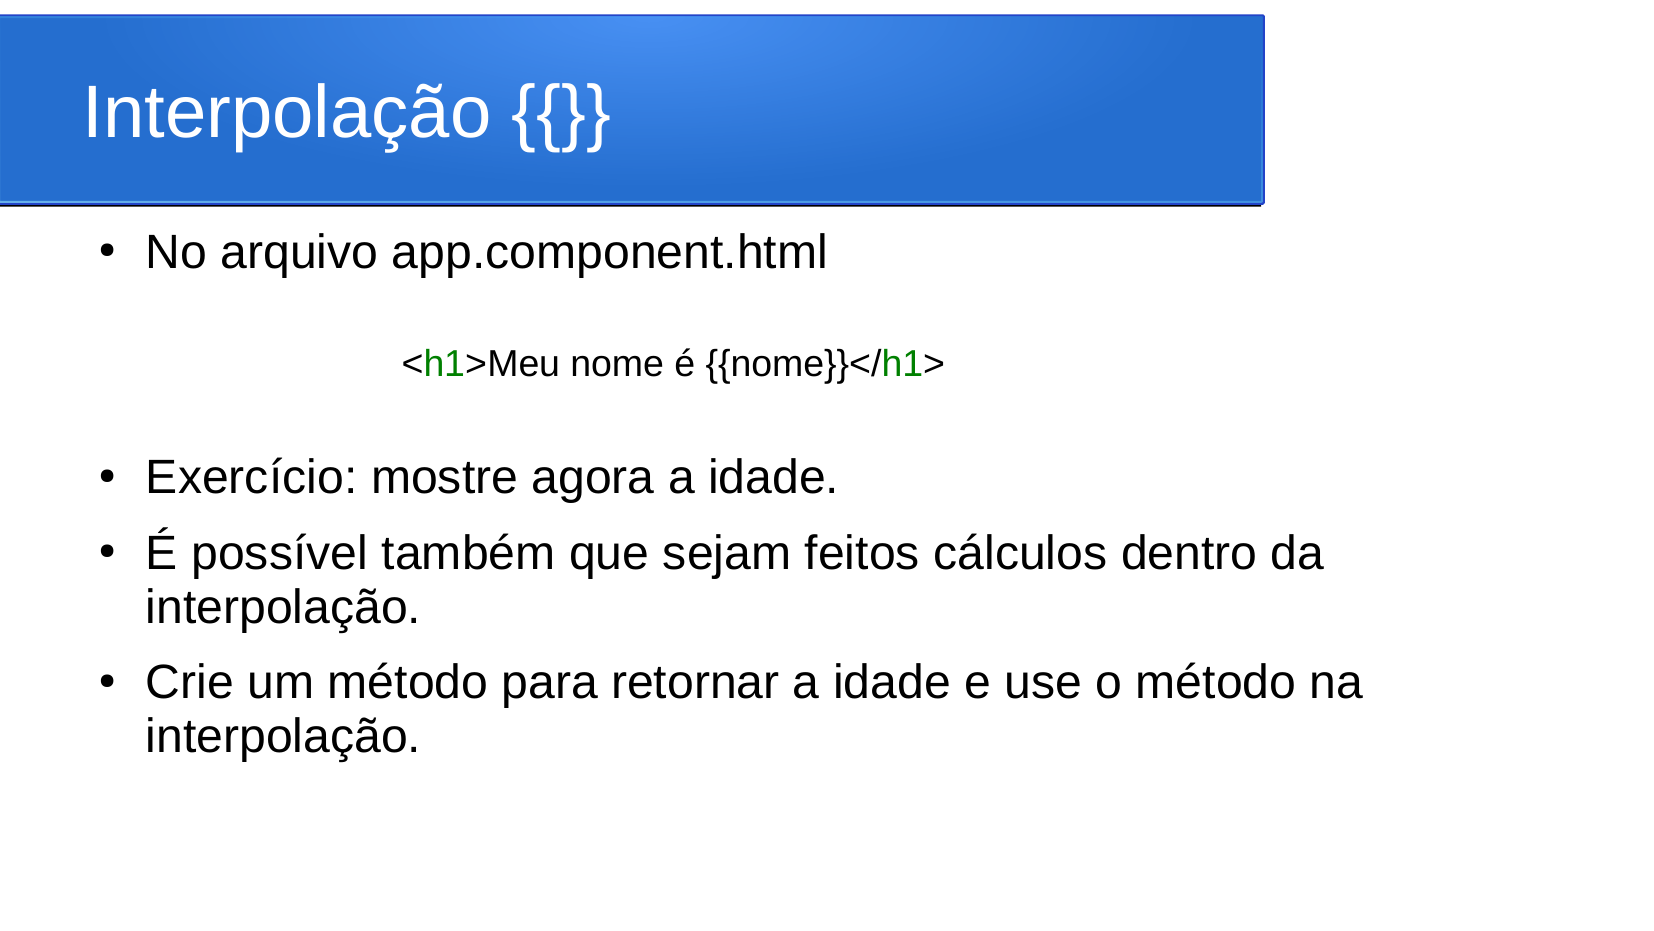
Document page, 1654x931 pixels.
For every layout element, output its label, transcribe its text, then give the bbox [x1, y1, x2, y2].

text_box <h1>Meu nome é {{nome}}</h1> [401, 342, 1134, 427]
list No arquivo app.component.html Exercício: mostre agora a idade. É possível também que sejam feitos cálculos dentro da interpolação. Crie um método para retornar a idade e use o método na interpolação. [82, 224, 1571, 764]
title Interpolação {{}} [82, 35, 1235, 189]
